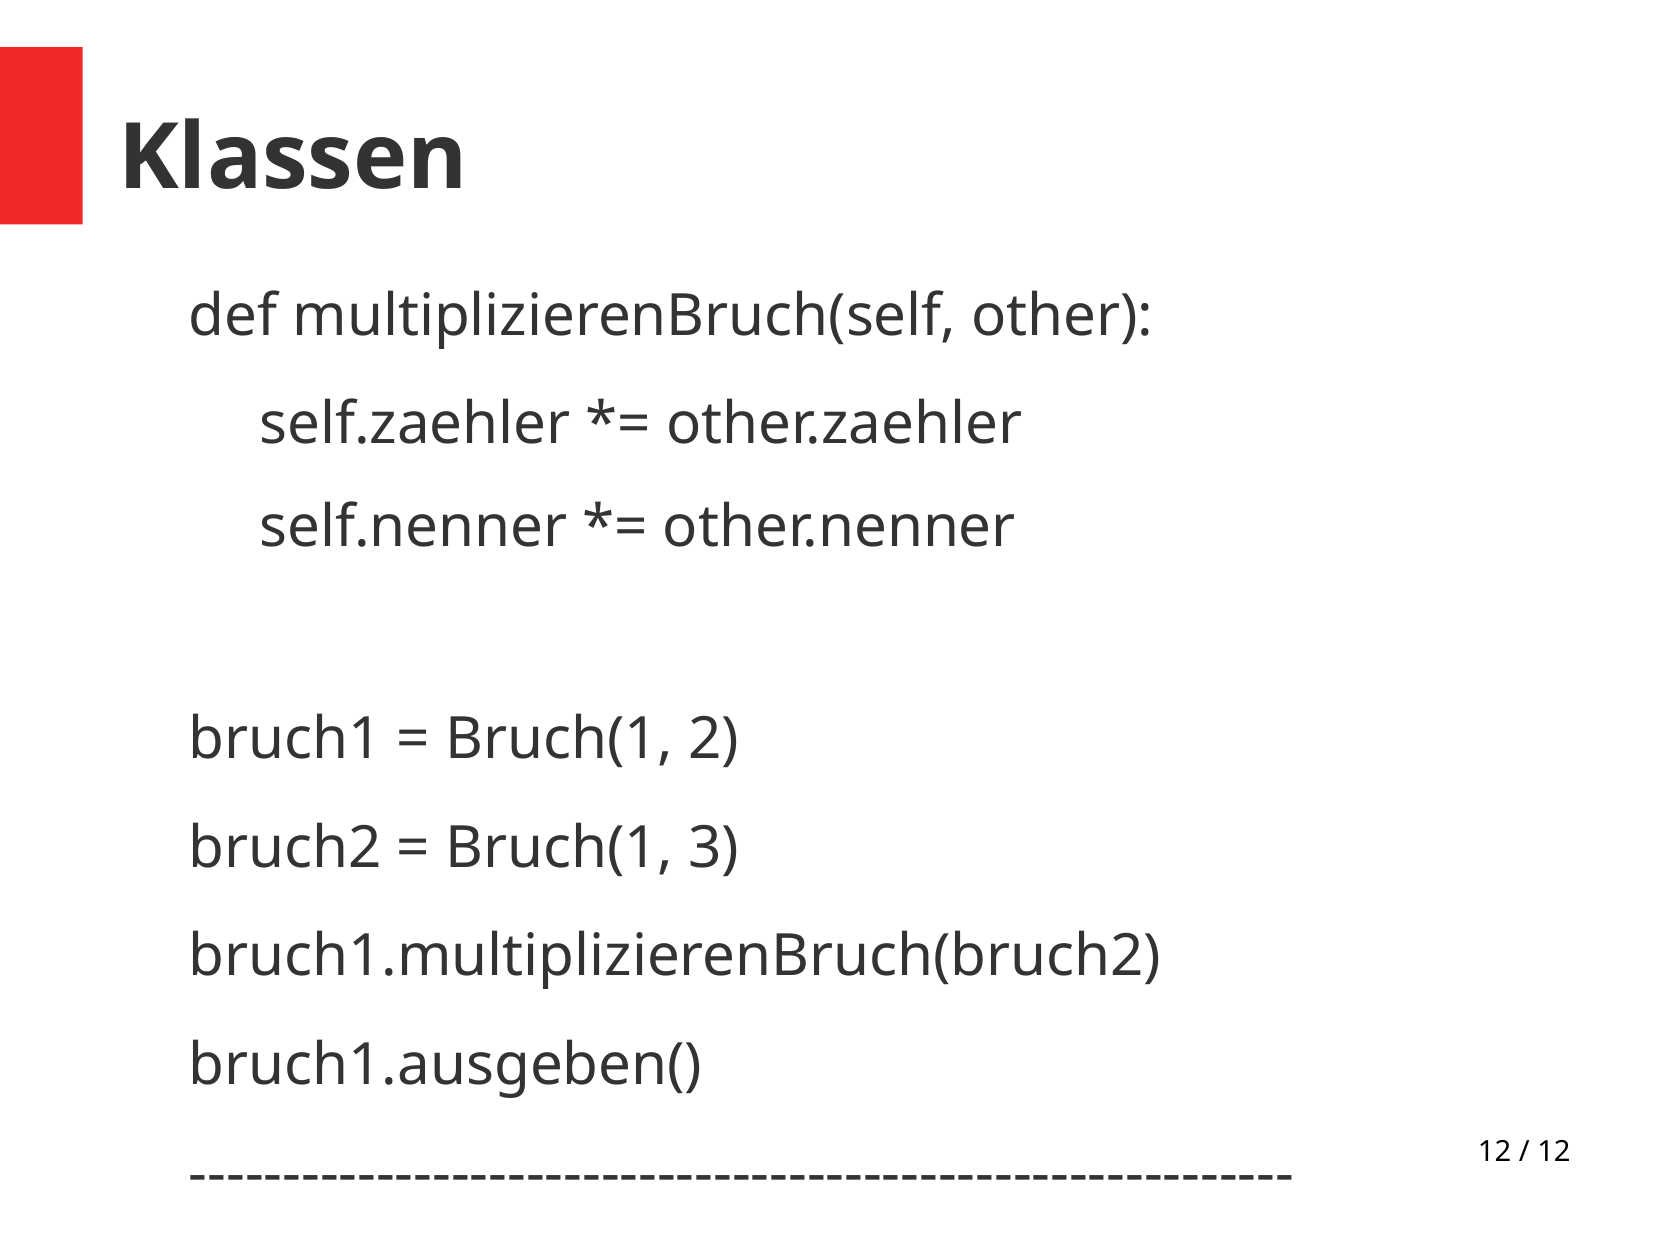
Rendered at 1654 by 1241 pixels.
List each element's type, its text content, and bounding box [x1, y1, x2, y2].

list def multiplizierenBruch(self, other): self.zaehler *= other.zaehler self.nenner *= other.nenner bruch1 = Bruch(1, 2) bruch2 = Bruch(1, 3) bruch1.multiplizierenBruch(bruch2) bruch1.ausgeben() ----------------------------------------------------------- 1 / 6 [118, 272, 1536, 993]
title Klassen [118, 49, 1571, 257]
